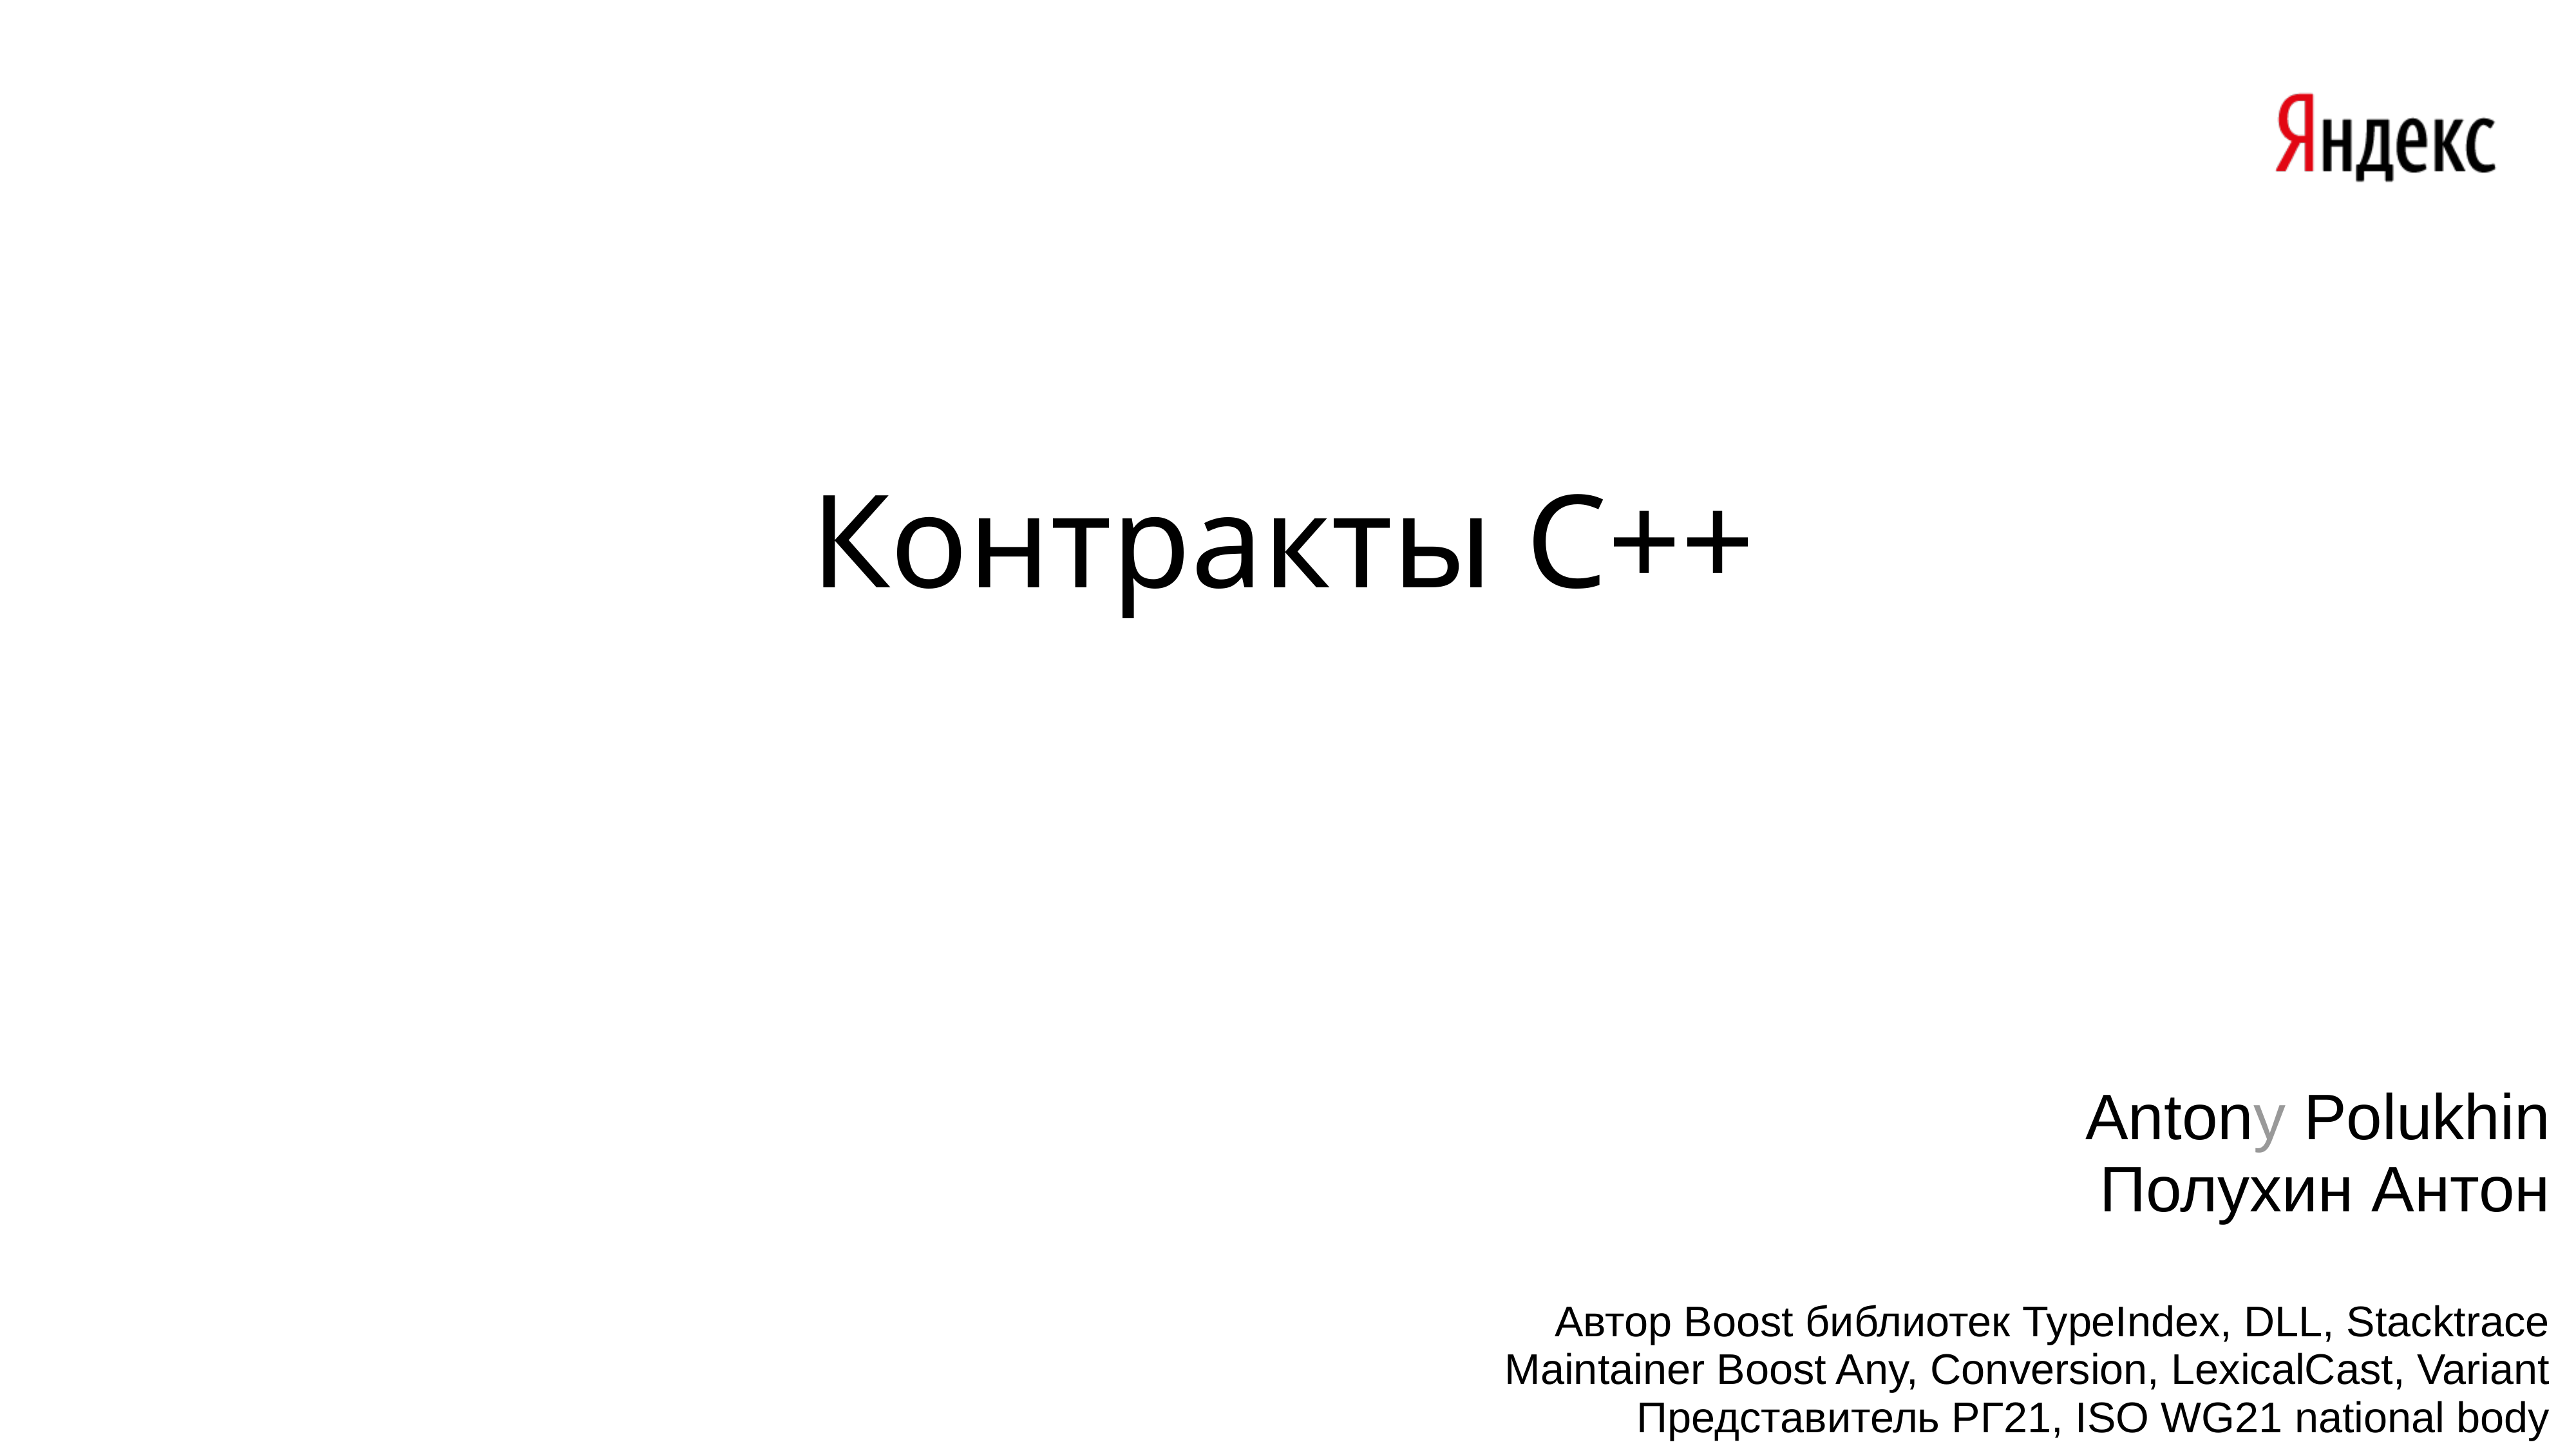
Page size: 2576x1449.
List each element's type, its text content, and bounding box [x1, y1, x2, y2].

text_box Antony Polukhin Полухин Антон Автор Boost библиотек TypeIndex, DLL, Stacktrace Maintainer Boost Any, Conversion, LexicalСast, Variant Представитель РГ21, ISO WG21 national body [68, 1076, 2561, 1448]
title Контракты С++ [205, 155, 2370, 918]
picture [2275, 85, 2512, 193]
